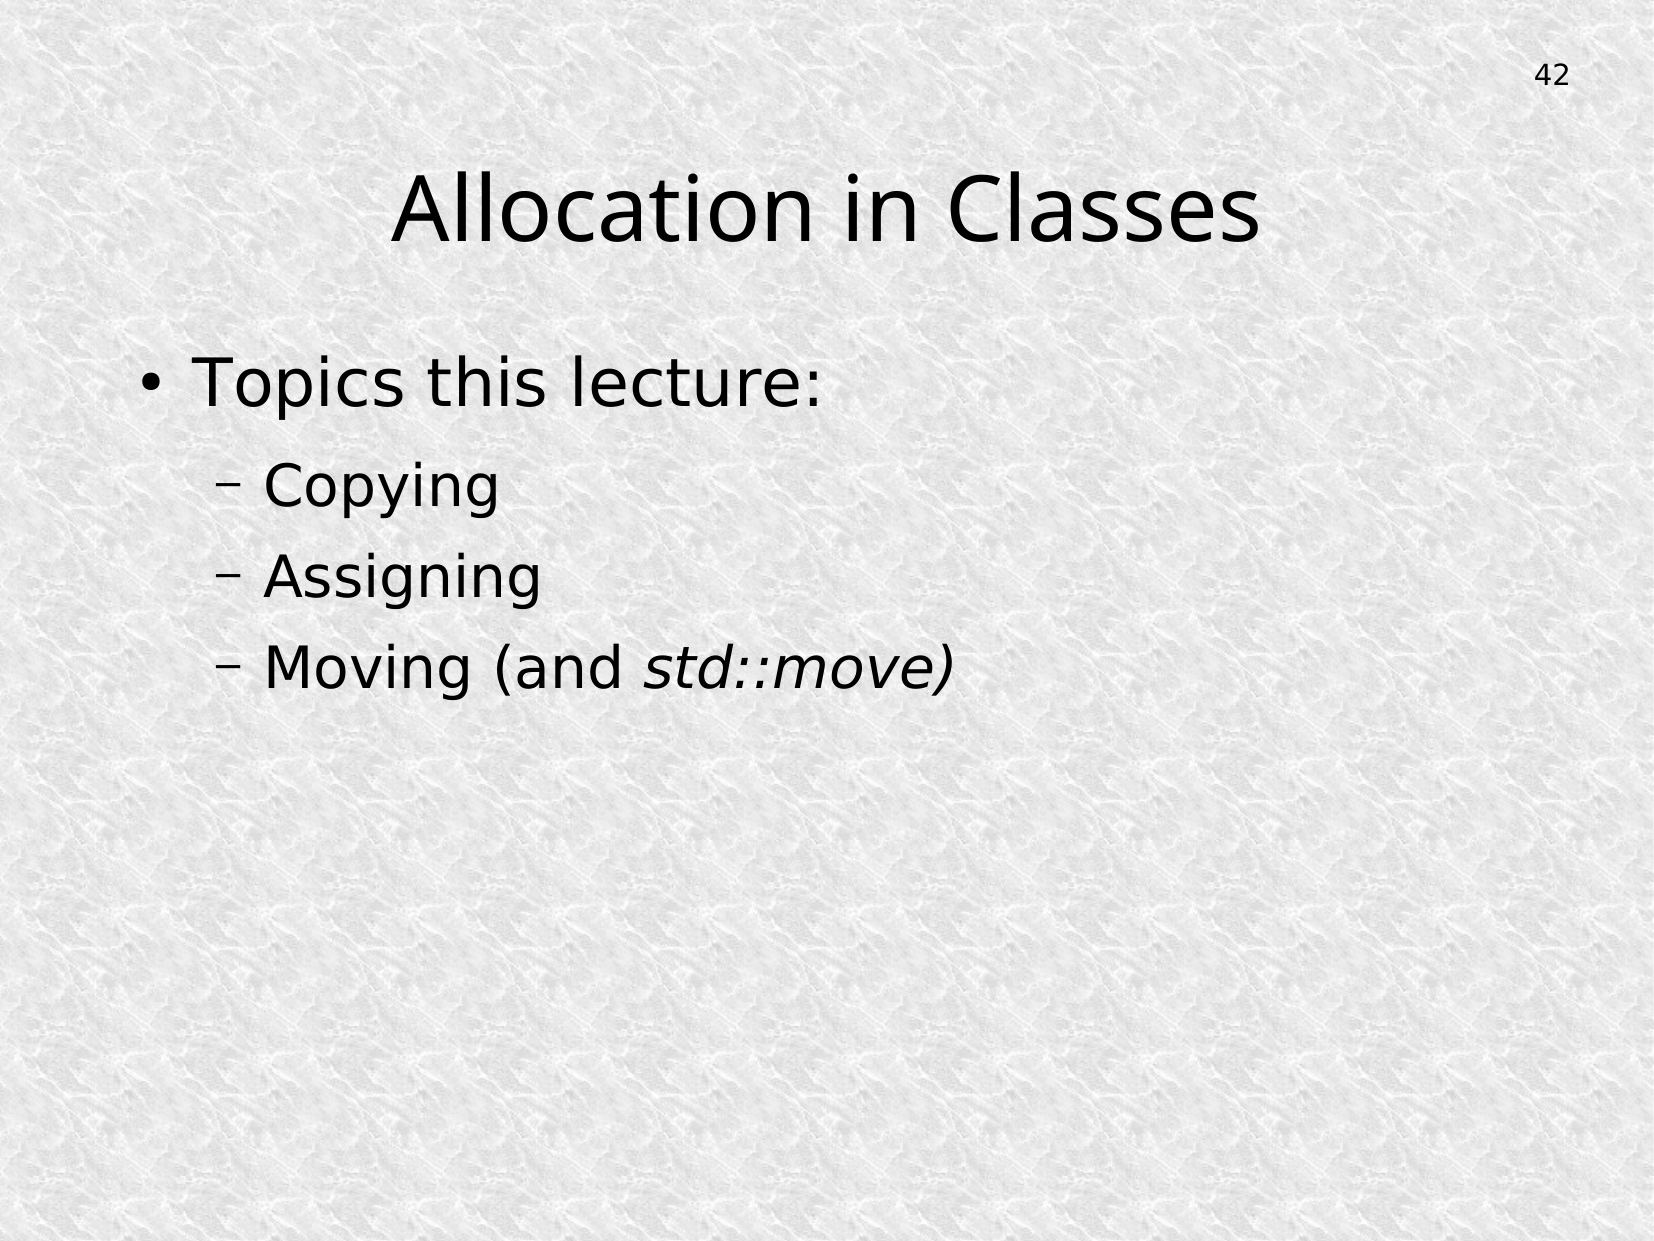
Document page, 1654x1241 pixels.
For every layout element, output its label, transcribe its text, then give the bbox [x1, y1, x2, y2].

title Allocation in Classes [121, 102, 1534, 310]
picture [0, 0, 1654, 1241]
list Topics this lecture: Copying Assigning Moving (and std::move) [121, 344, 1534, 1127]
